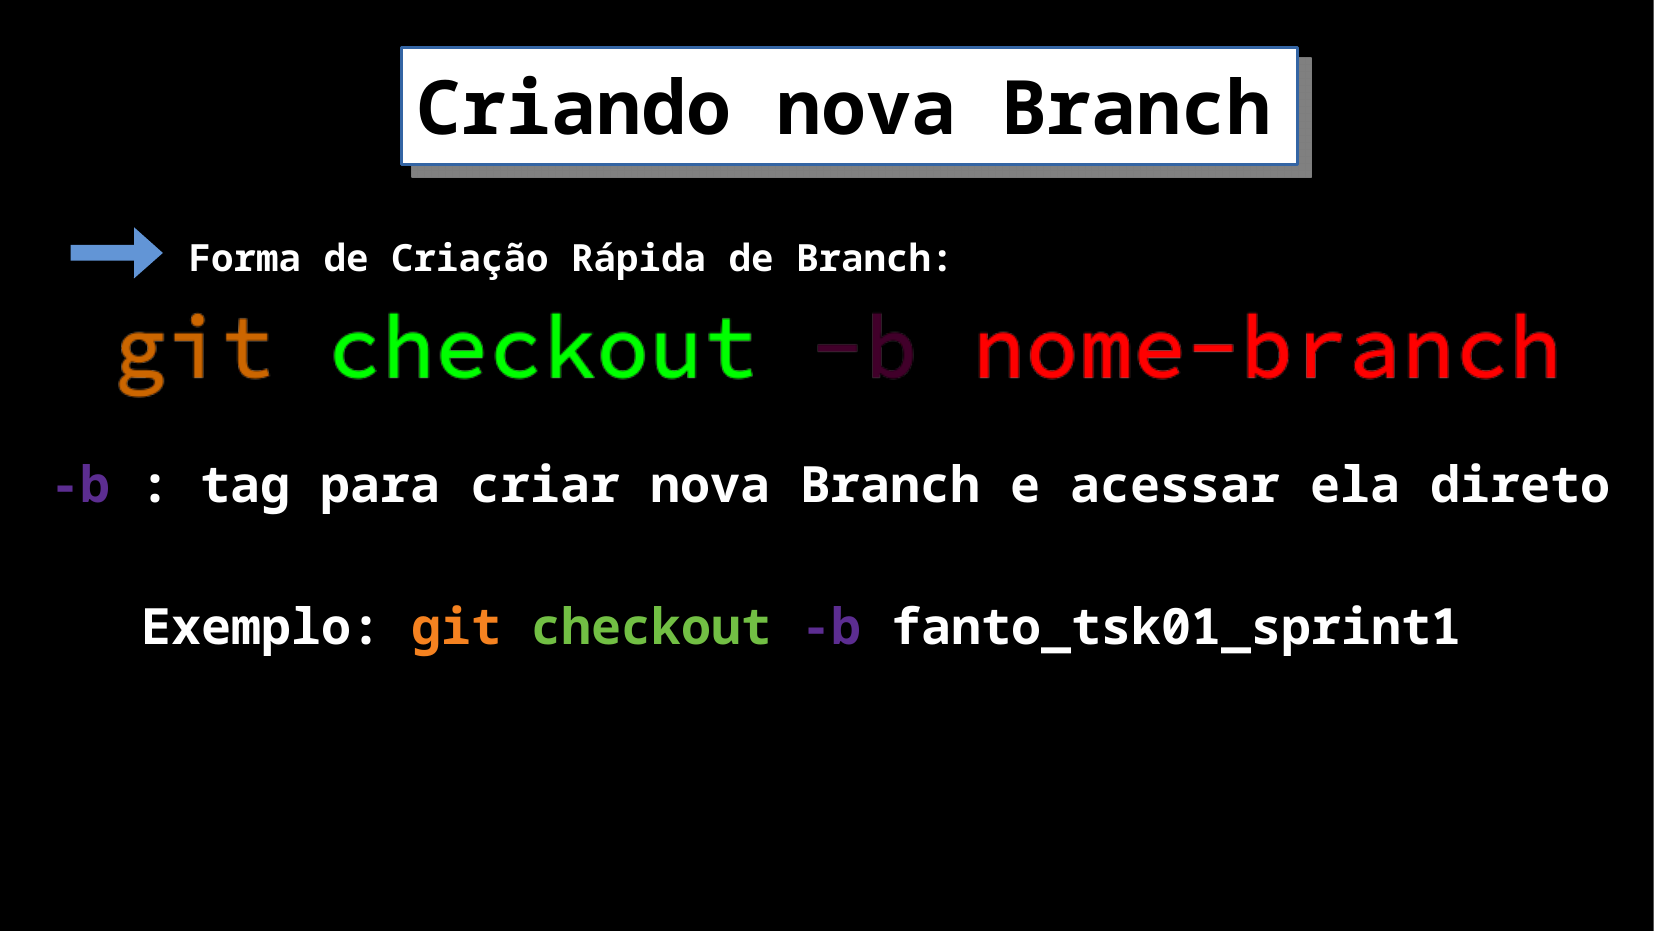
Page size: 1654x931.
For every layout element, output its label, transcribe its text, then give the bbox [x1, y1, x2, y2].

text_box Exemplo: git checkout -b fanto_tsk01_sprint1 [126, 583, 1477, 662]
picture [0, 0, 1654, 931]
text_box -b : tag para criar nova Branch e acessar ela direto [35, 441, 1626, 520]
text_box Criando nova Branch [401, 47, 1298, 157]
text_box Forma de Criação Rápida de Branch: [173, 224, 969, 271]
